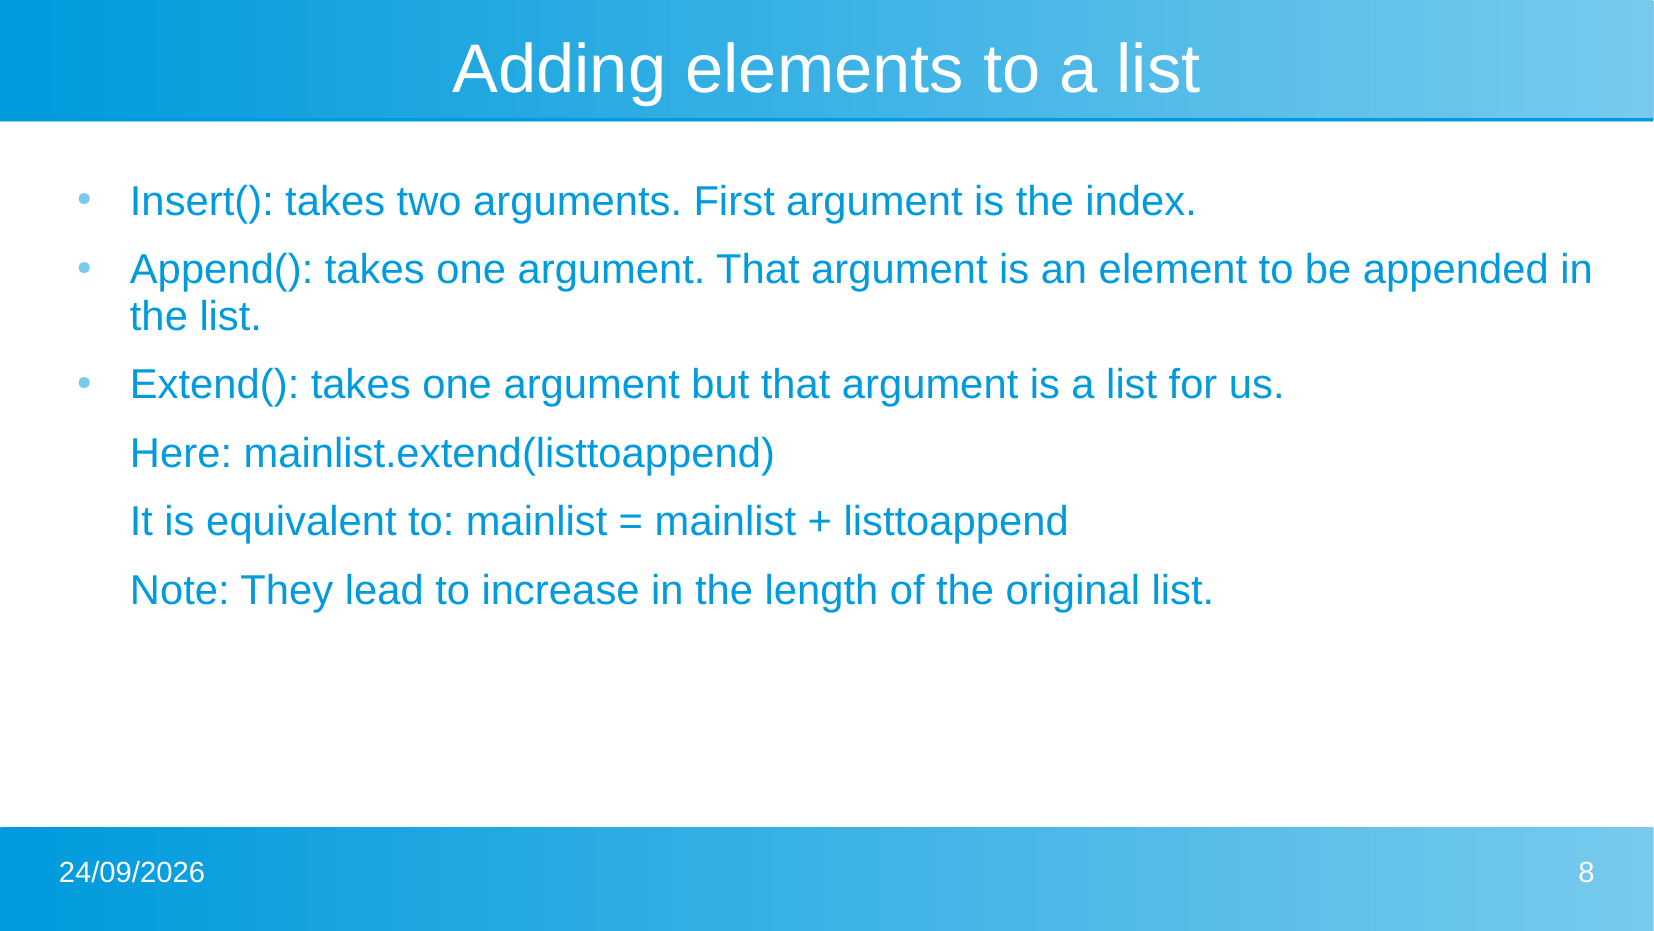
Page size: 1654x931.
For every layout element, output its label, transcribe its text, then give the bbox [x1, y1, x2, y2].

list Insert(): takes two arguments. First argument is the index. Append(): takes one argument. That argument is an element to be appended in the list. Extend(): takes one argument but that argument is a list for us. Here: mainlist.extend(listtoappend) It is equivalent to: mainlist = mainlist + listtoappend Note: They lead to increase in the length of the original list. [59, 177, 1595, 768]
title Adding elements to a list [59, 29, 1595, 108]
